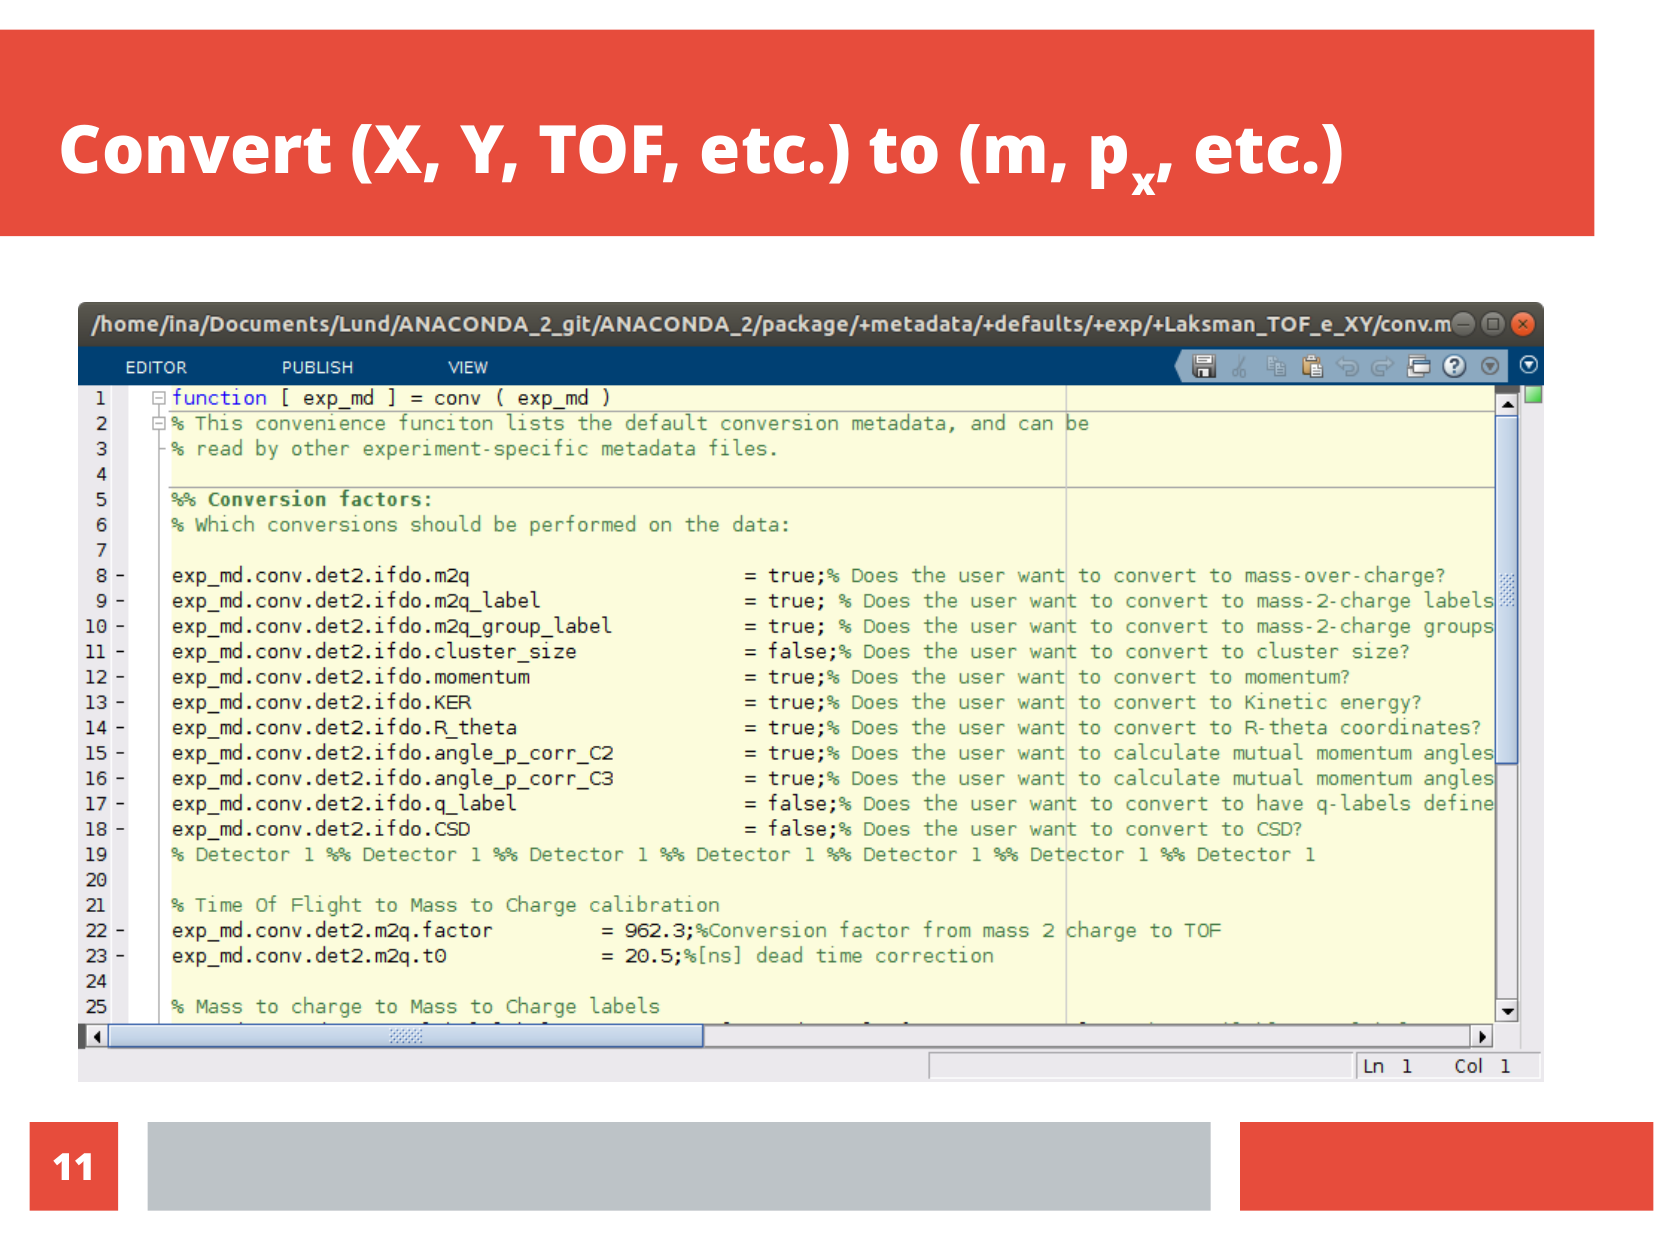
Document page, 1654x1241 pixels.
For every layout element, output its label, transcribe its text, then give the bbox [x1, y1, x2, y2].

picture [78, 302, 1544, 1082]
title Convert (X, Y, TOF, etc.) to (m, px, etc.) [59, 59, 1595, 207]
